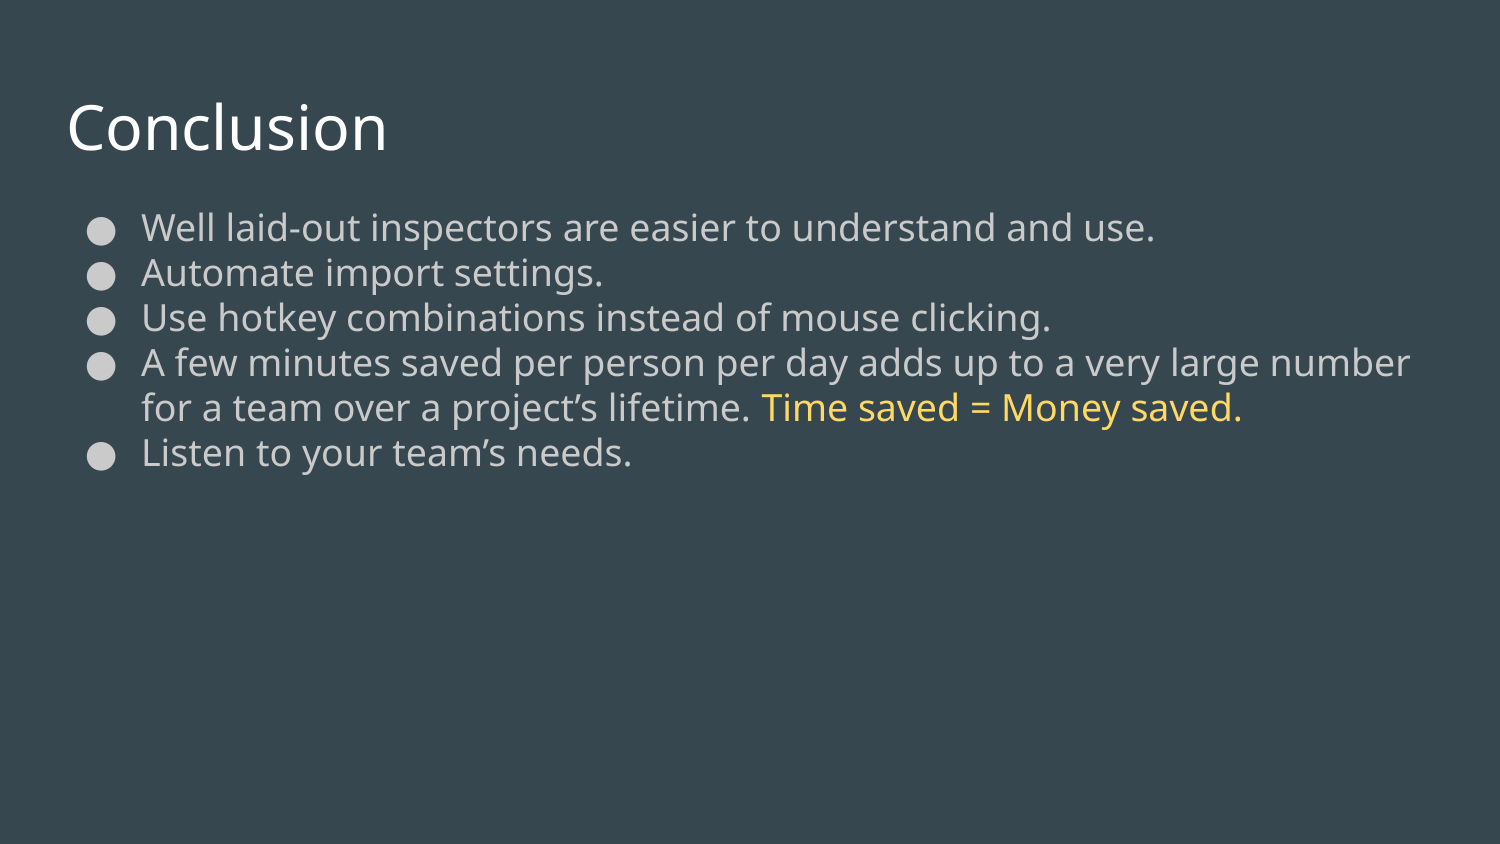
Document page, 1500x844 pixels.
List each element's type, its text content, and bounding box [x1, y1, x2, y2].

title Conclusion [51, 72, 1449, 167]
list Well laid-out inspectors are easier to understand and use. Automate import settings. Use hotkey combinations instead of mouse clicking. A few minutes saved per person per day adds up to a very large number for a team over a project’s lifetime. Time saved = Money saved. Listen to your team’s needs. [51, 189, 1449, 750]
